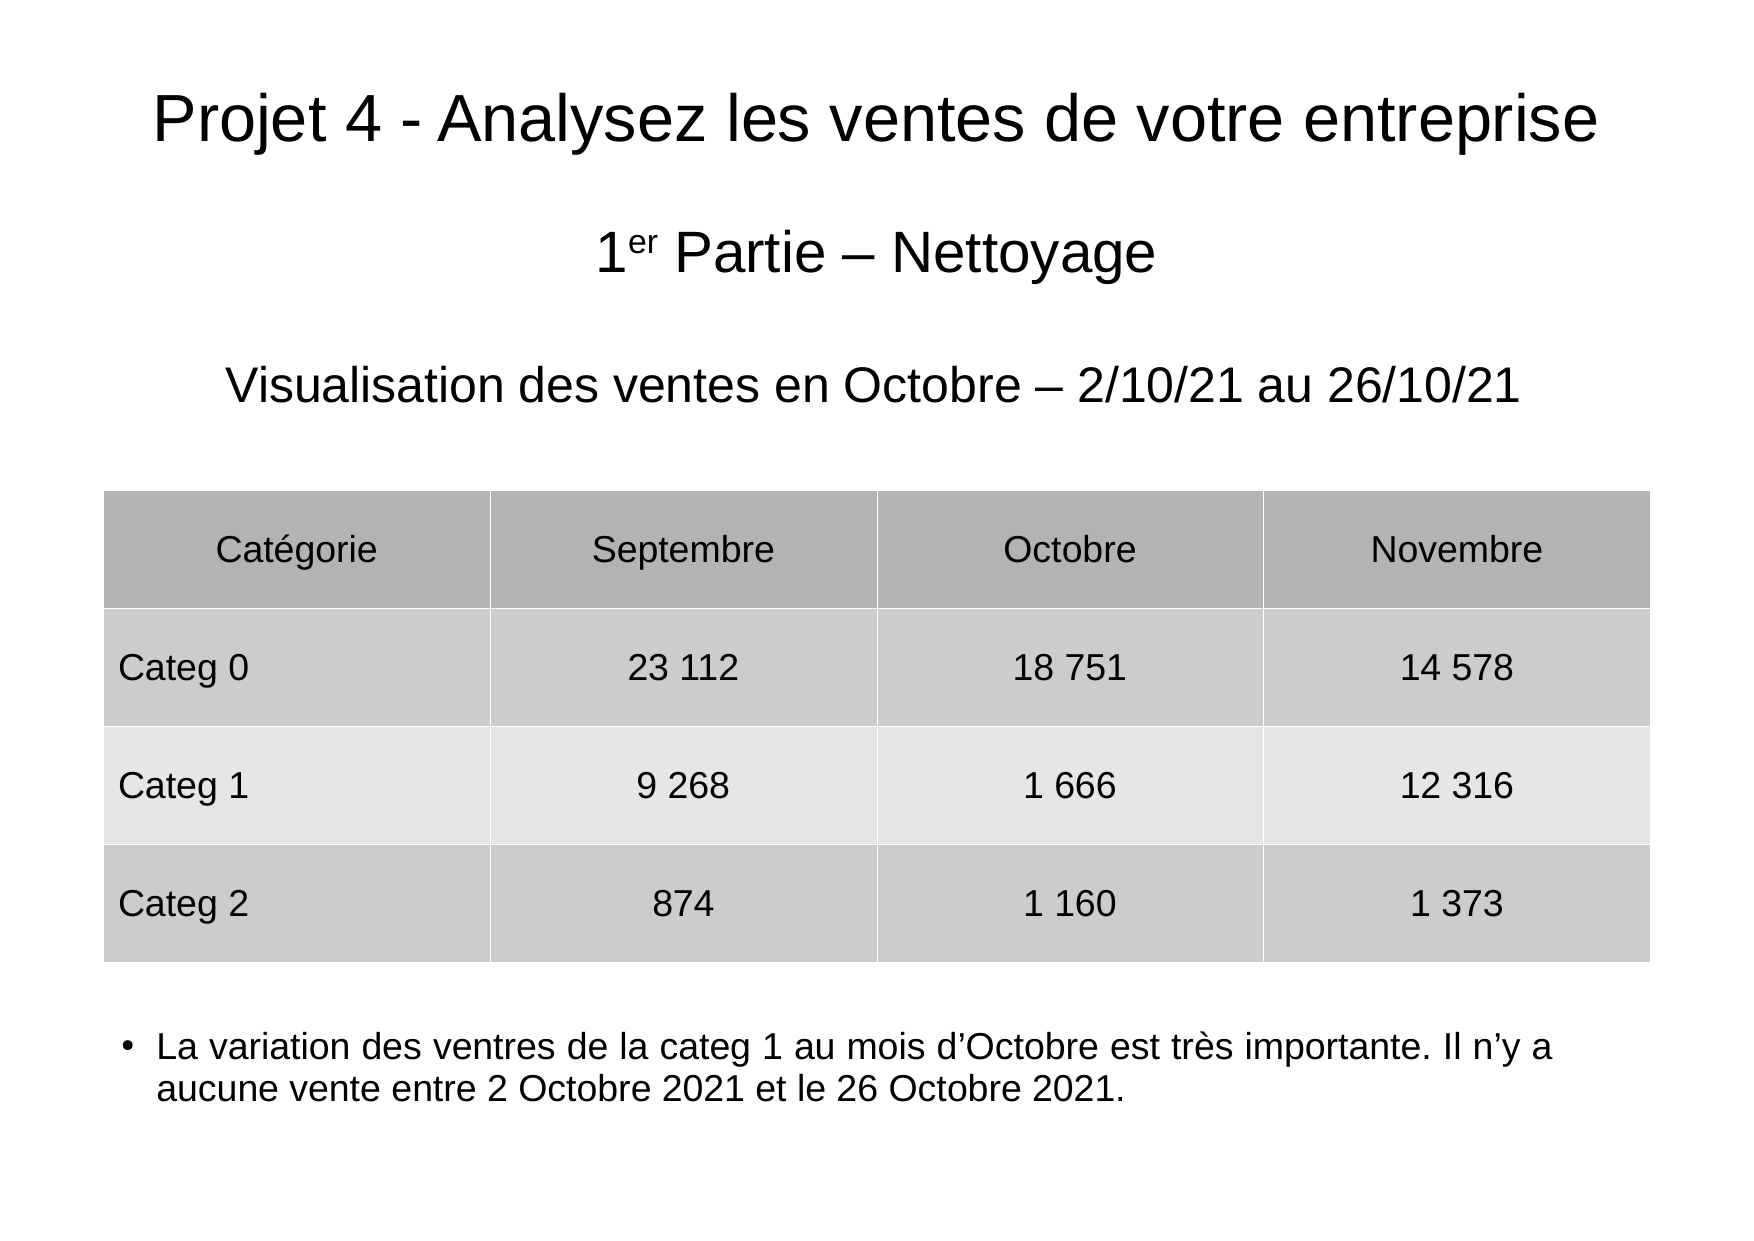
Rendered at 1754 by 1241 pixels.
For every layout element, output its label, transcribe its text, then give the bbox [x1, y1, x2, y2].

table_cell 12 316 [1264, 727, 1650, 844]
text_box 1er Partie – Nettoyage [140, 189, 1614, 317]
table_cell Categ 1 [104, 727, 490, 844]
table_header Octobre [878, 491, 1263, 608]
table_cell 18 751 [878, 609, 1263, 726]
table_cell 1 666 [878, 727, 1263, 844]
table_cell Categ 0 [104, 609, 490, 726]
text_box Visualisation des ventes en Octobre – 2/10/21 au 26/10/21 [106, 321, 1642, 449]
table_cell 874 [491, 845, 877, 962]
table_cell 9 268 [491, 727, 877, 844]
table_header Septembre [491, 491, 877, 608]
table_header Catégorie [104, 491, 490, 608]
table_cell Categ 2 [104, 845, 490, 962]
table_cell 23 112 [491, 609, 877, 726]
table_cell 1 373 [1264, 845, 1650, 962]
text_box La variation des ventres de la categ 1 au mois d’Octobre est très importante. Il n’y a aucune vente entre 2 Octobre 2021 et le 26 Octobre 2021. [106, 1018, 1654, 1117]
table_cell 14 578 [1264, 609, 1650, 726]
table_header Novembre [1264, 491, 1650, 608]
table_cell 1 160 [878, 845, 1263, 962]
title Projet 4 - Analysez les ventes de votre entreprise [140, 48, 1614, 189]
